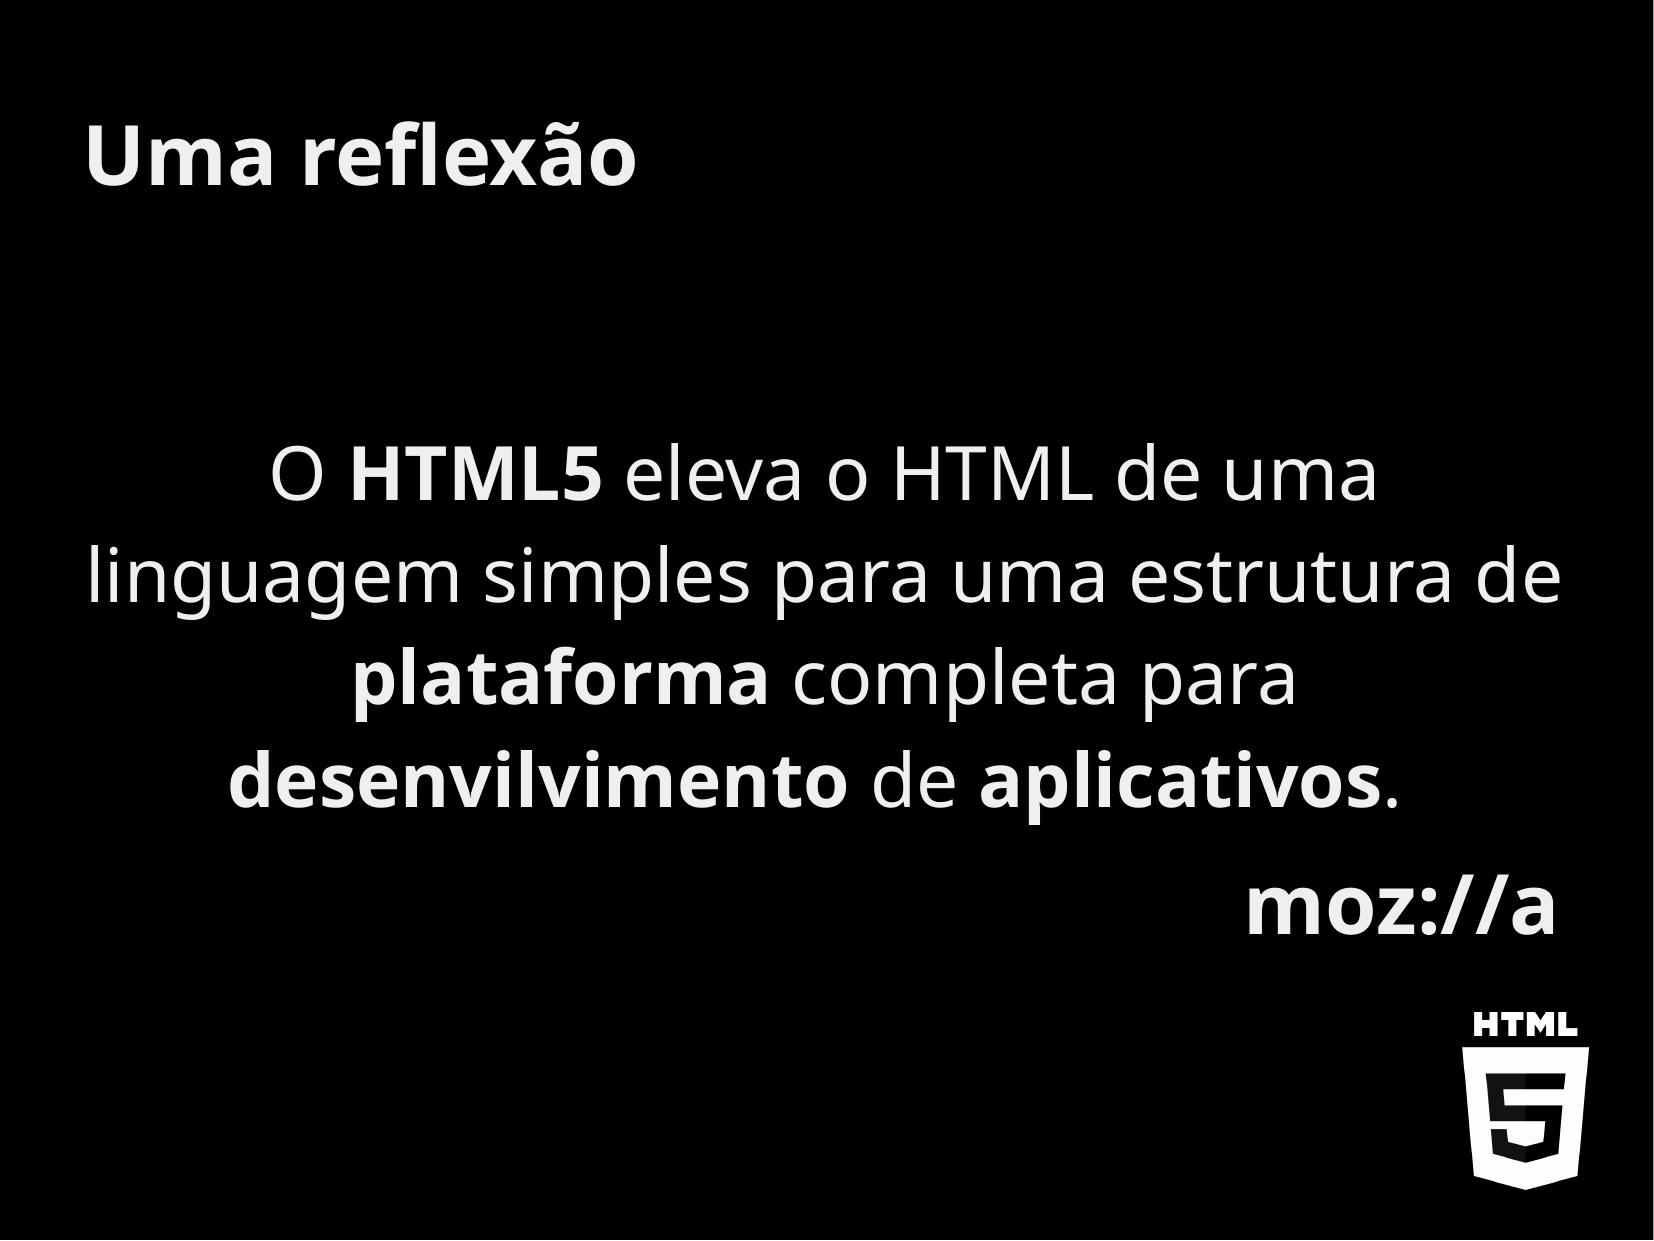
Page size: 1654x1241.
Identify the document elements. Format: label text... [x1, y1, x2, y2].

title O HTML5 eleva o HTML de uma linguagem simples para uma estrutura de plataforma completa para desenvilvimento de aplicativos. [75, 450, 1576, 800]
picture [1436, 1012, 1615, 1190]
title Uma reflexão [82, 56, 1571, 250]
text_box moz://a [1133, 837, 1576, 970]
